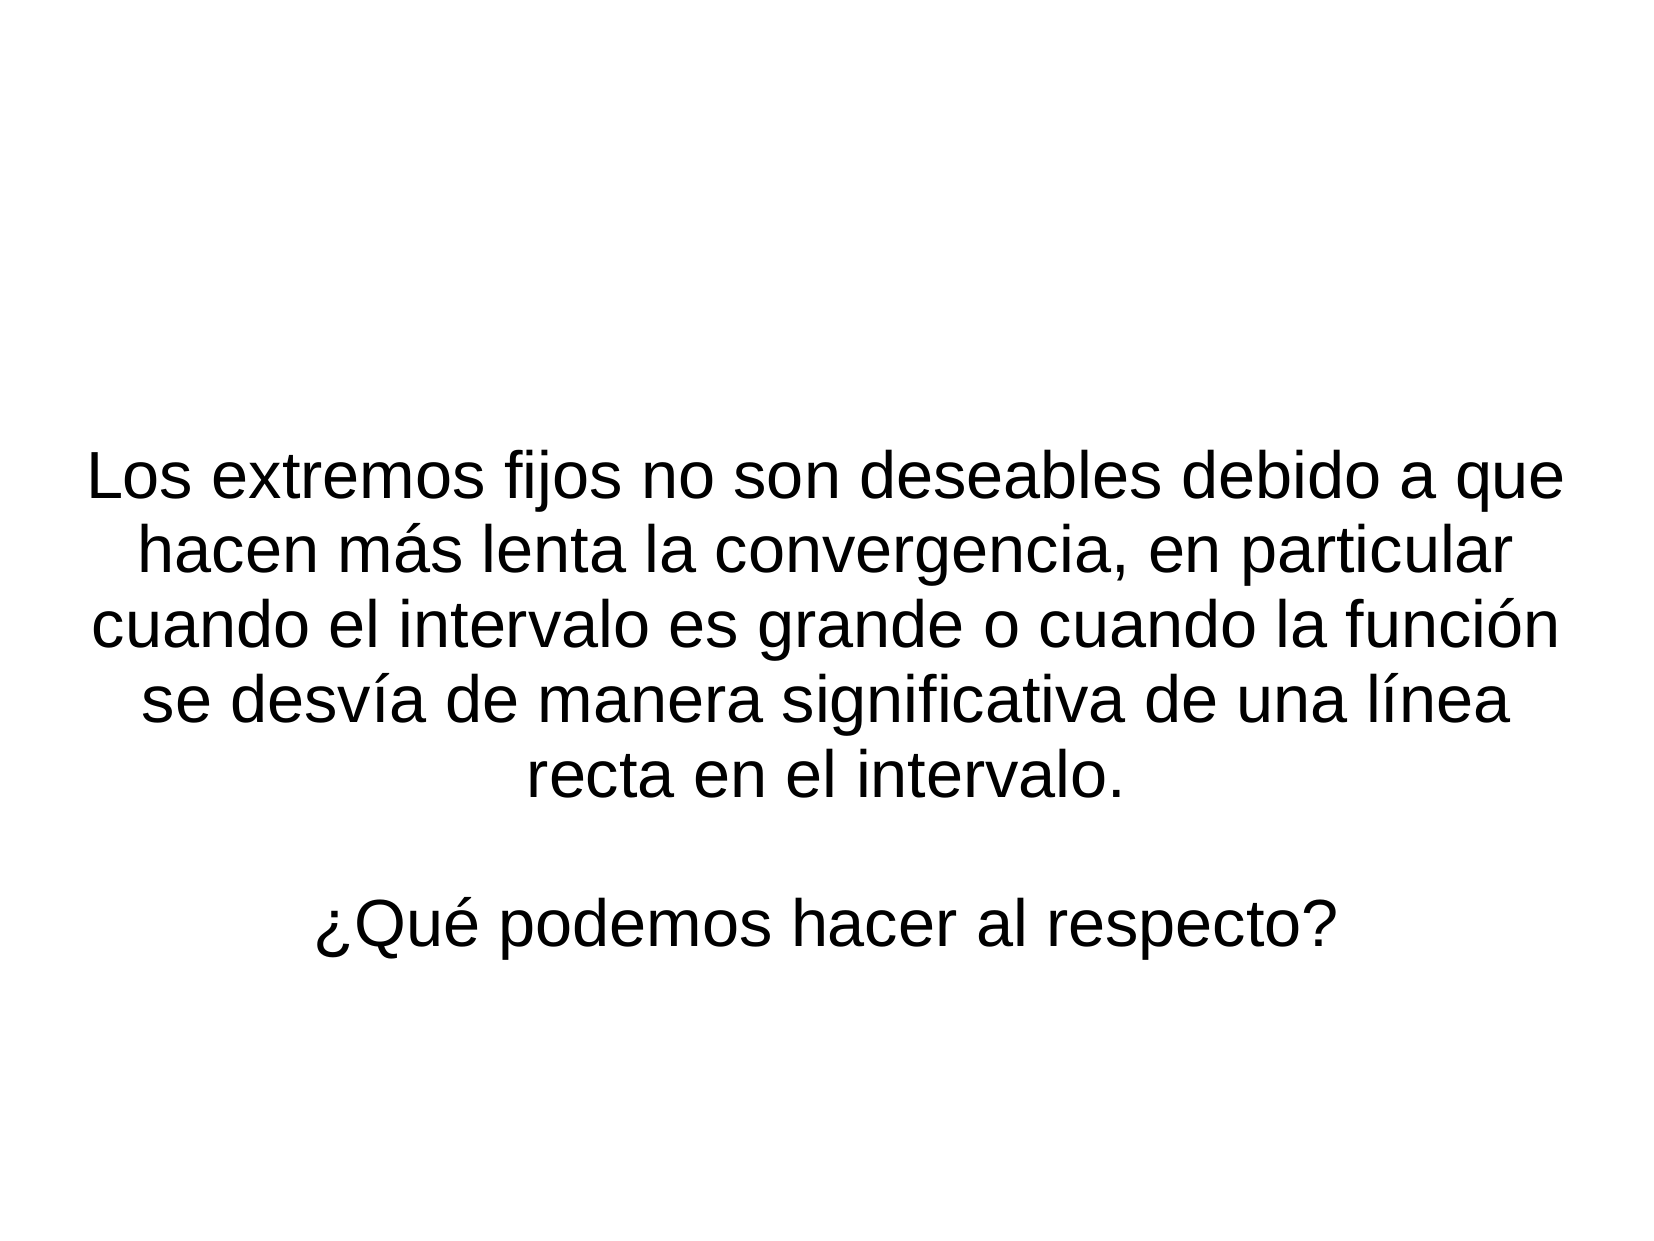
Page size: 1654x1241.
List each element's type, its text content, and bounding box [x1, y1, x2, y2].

subtitle Los extremos fijos no son deseables debido a que hacen más lenta la convergencia, en particular cuando el intervalo es grande o cuando la función se desvía de manera significativa de una línea recta en el intervalo. ¿Qué podemos hacer al respecto? [82, 297, 1571, 1102]
